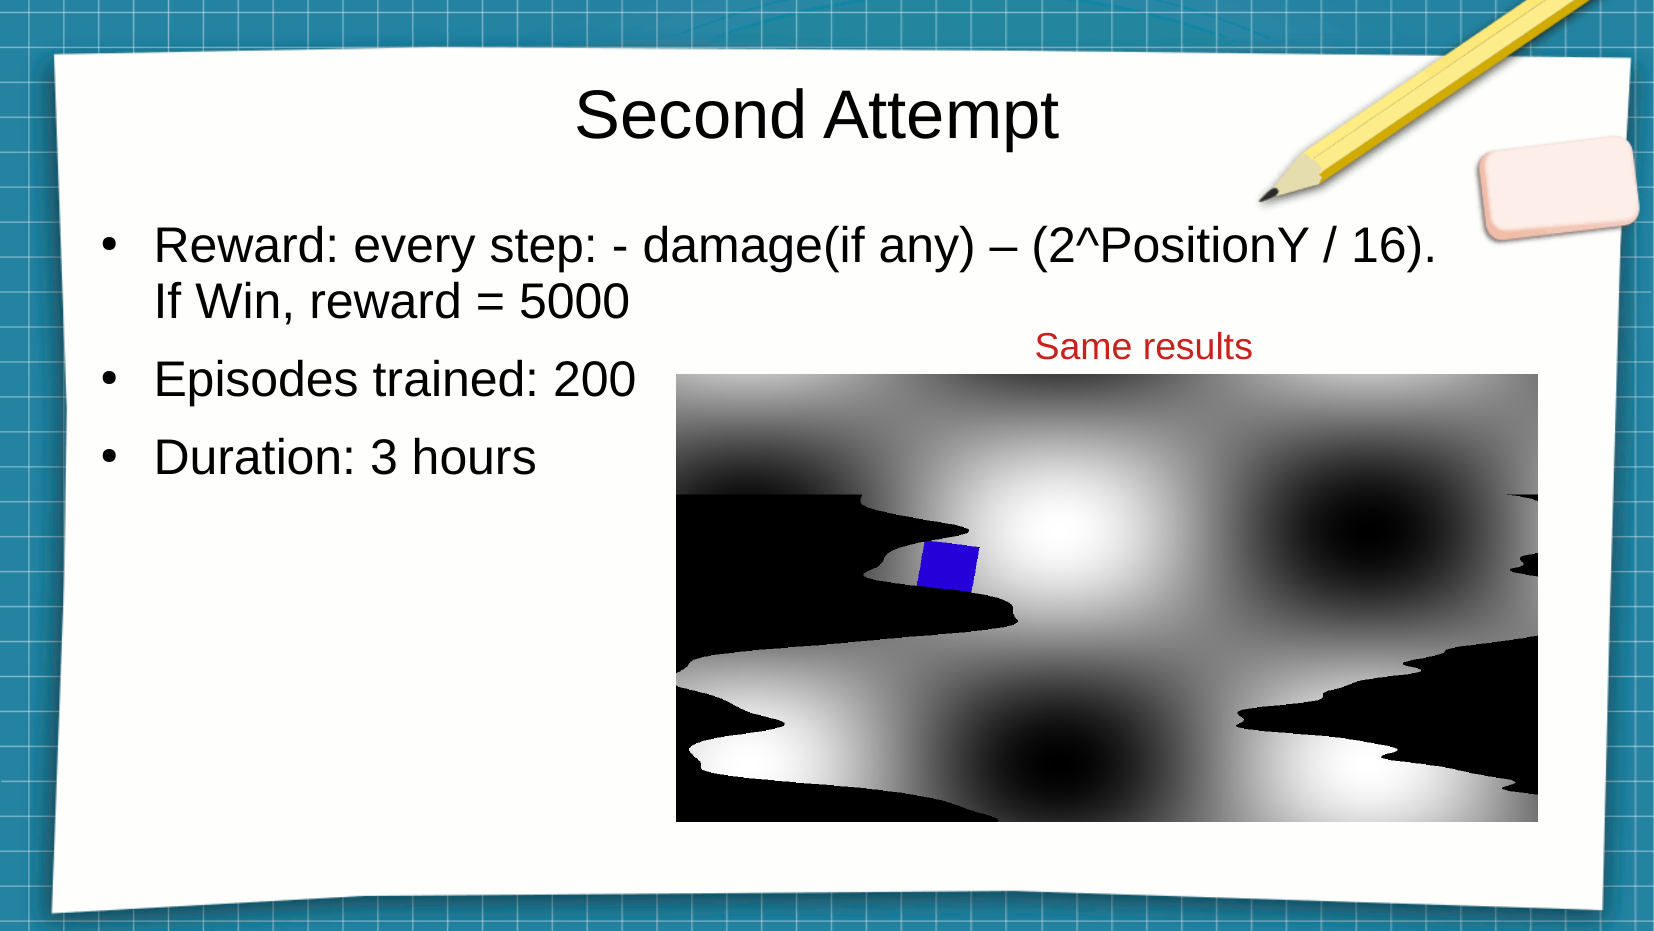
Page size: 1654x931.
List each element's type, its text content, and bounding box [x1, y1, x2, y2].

title Second Attempt [82, 37, 1571, 193]
picture [0, 0, 1654, 931]
text_box Same results [862, 318, 1426, 376]
list Reward: every step: - damage(if any) – (2^PositionY / 16). If Win, reward = 5000 Episodes trained: 200 Duration: 3 hours [82, 217, 1571, 758]
